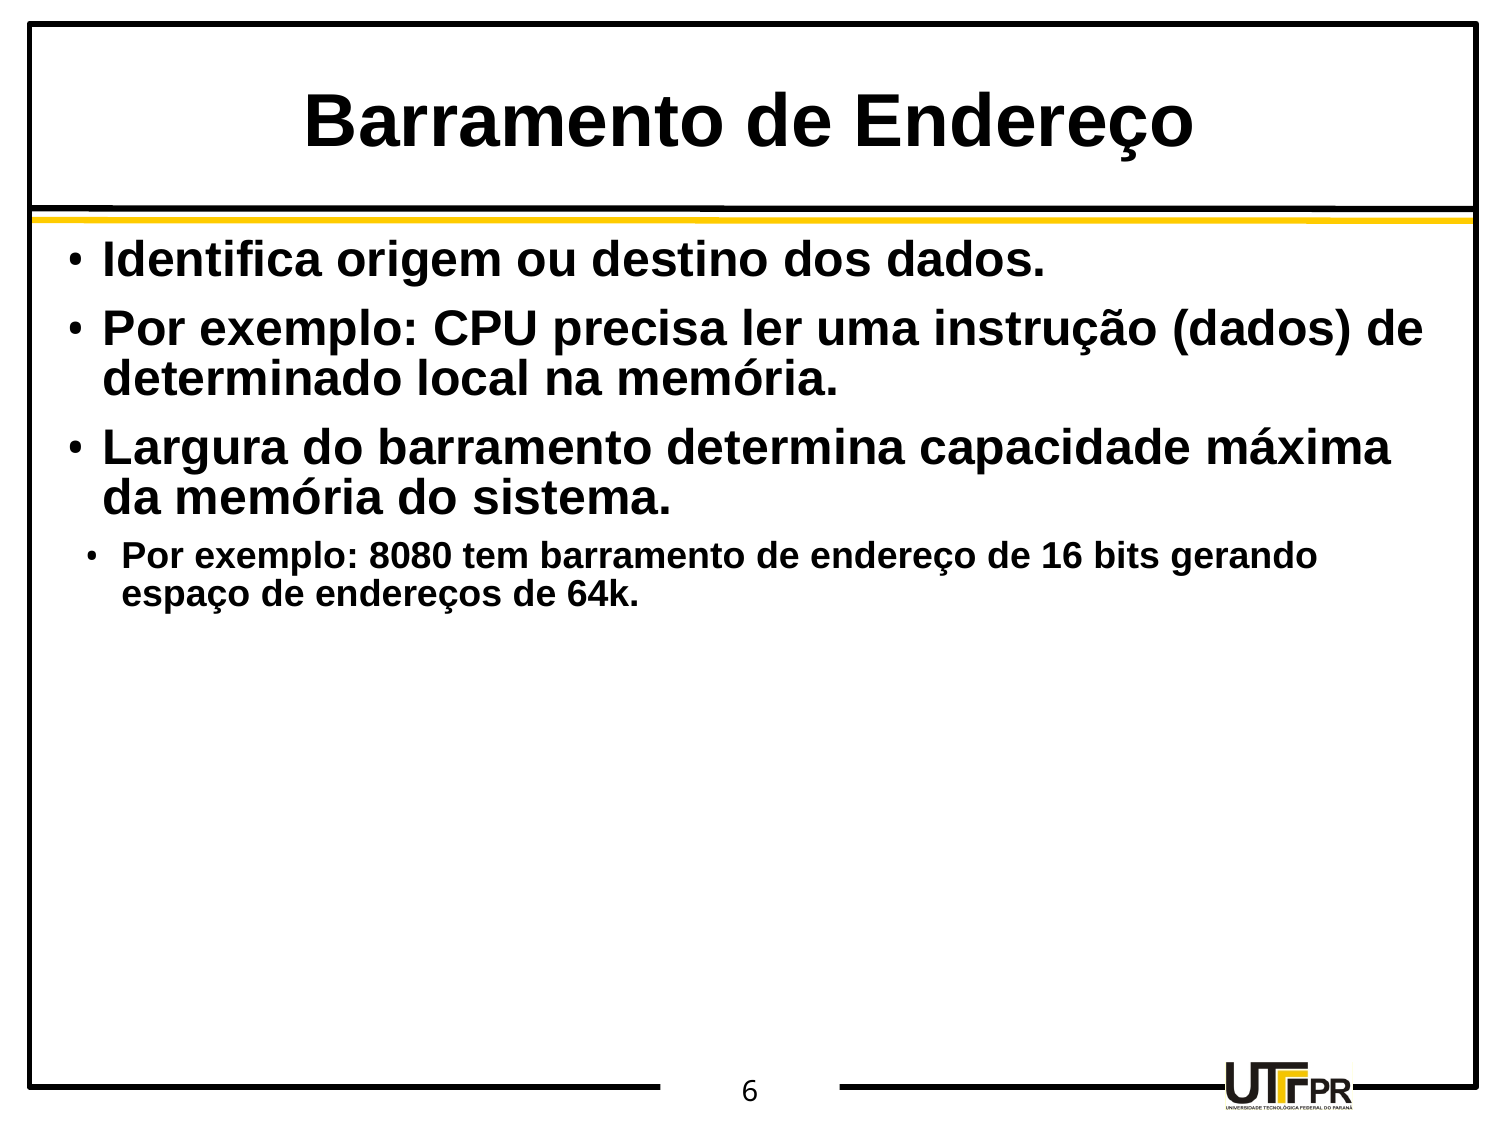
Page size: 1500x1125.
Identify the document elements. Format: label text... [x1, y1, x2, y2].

picture [1225, 1062, 1353, 1110]
title Barramento de Endereço [41, 38, 1459, 207]
list Identifica origem ou destino dos dados. Por exemplo: CPU precisa ler uma instrução (dados) de determinado local na memória. Largura do barramento determina capacidade máxima da memória do sistema. Por exemplo: 8080 tem barramento de endereço de 16 bits gerando espaço de endereços de 64k. [29, 236, 1447, 1027]
